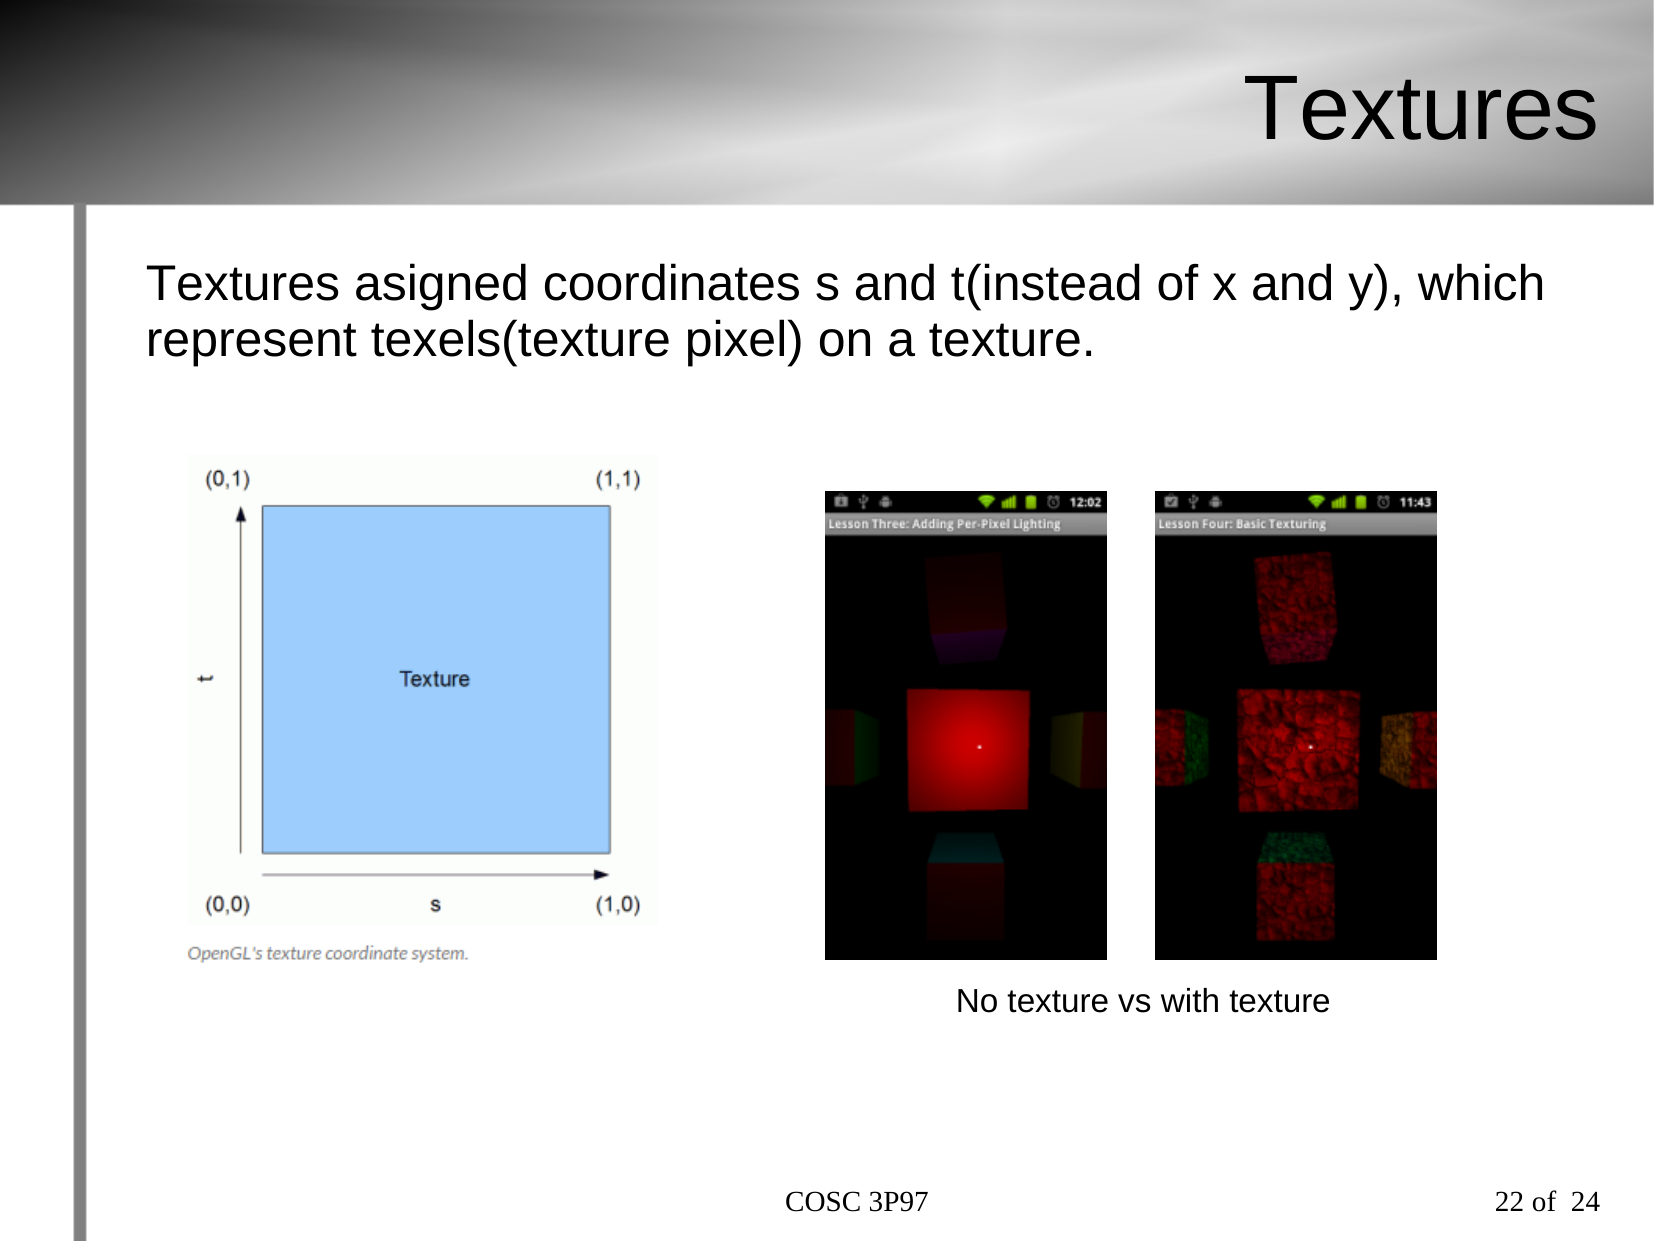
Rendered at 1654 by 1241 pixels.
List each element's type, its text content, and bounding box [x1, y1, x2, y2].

list Textures asigned coordinates s and t(instead of x and y), which represent texels(texture pixel) on a texture. [75, 255, 1564, 367]
list No texture vs with texture [885, 982, 1351, 1021]
picture [0, 0, 1654, 1241]
title Textures [112, 13, 1601, 201]
